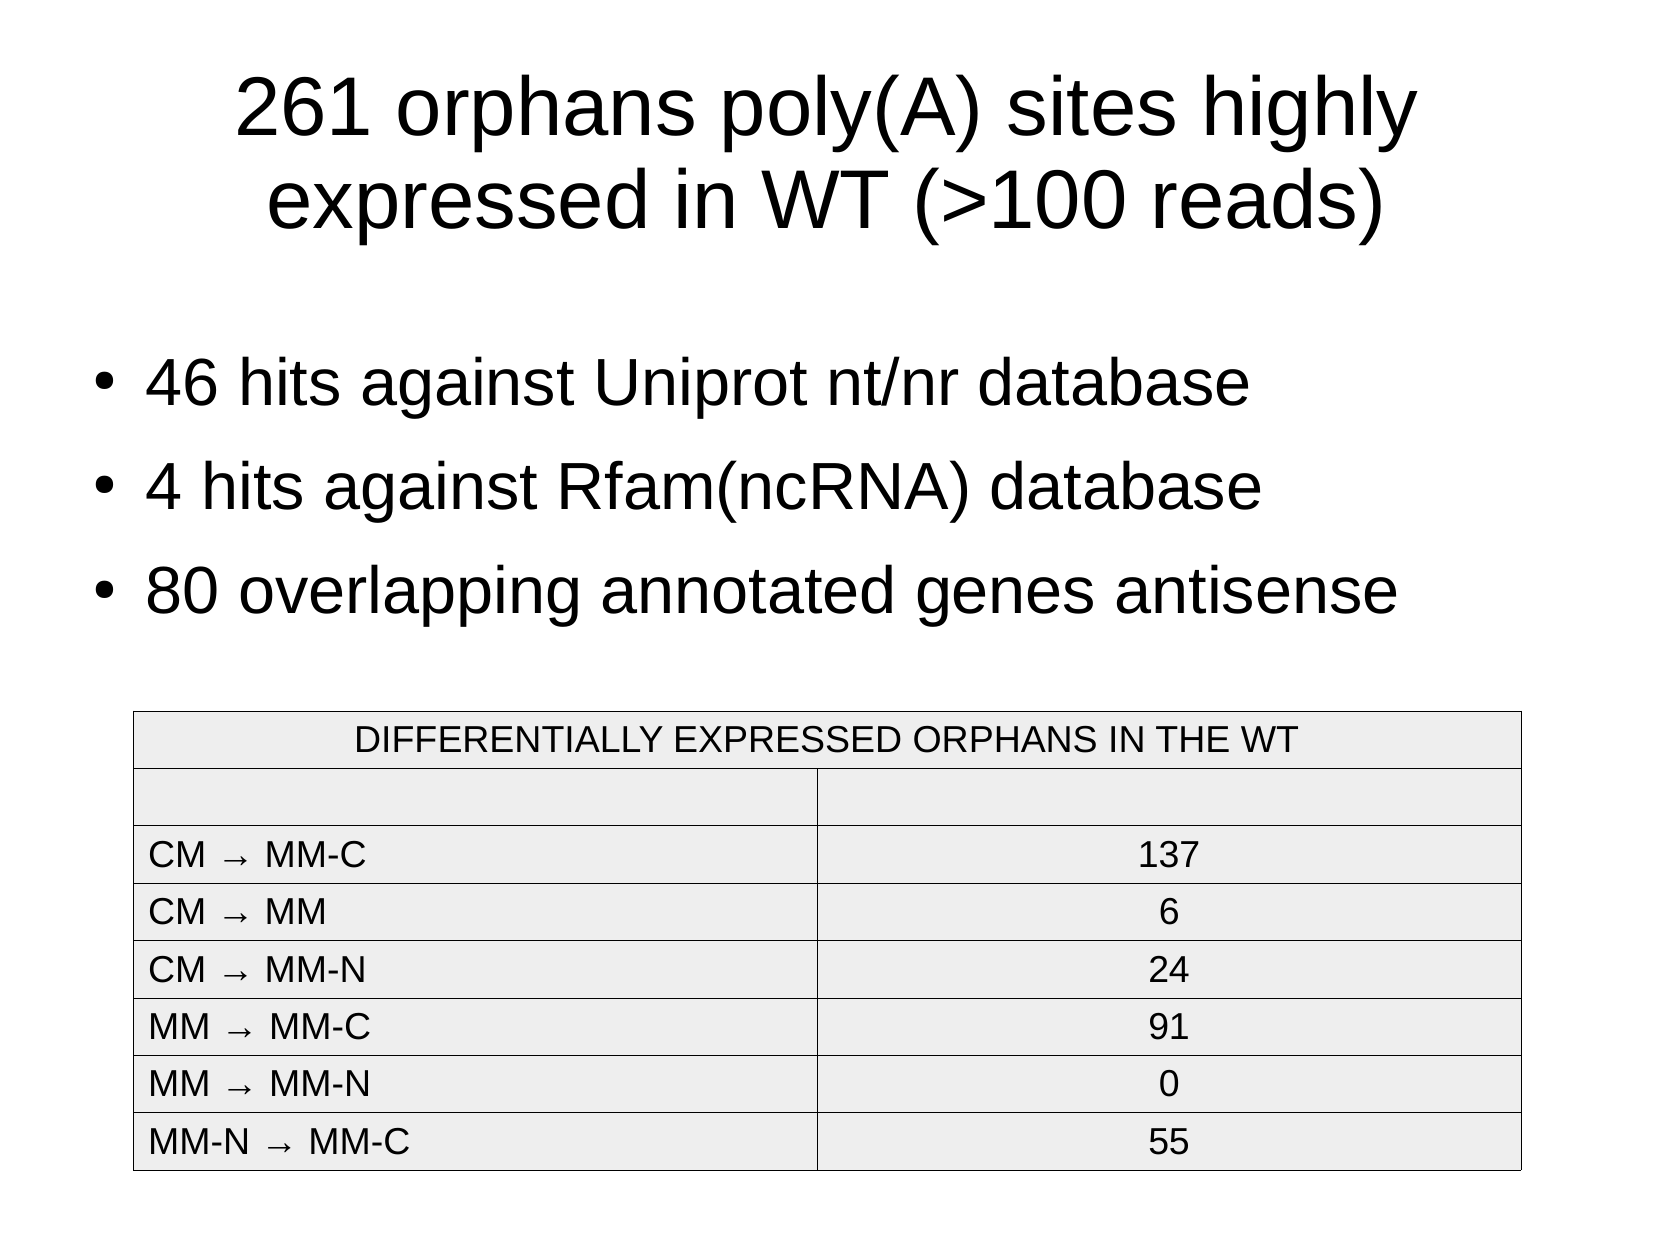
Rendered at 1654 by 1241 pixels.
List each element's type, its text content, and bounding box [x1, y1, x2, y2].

list 46 hits against Uniprot nt/nr database 4 hits against Rfam(ncRNA) database 80 overlapping annotated genes antisense [75, 345, 1564, 630]
table_cell 91 [818, 999, 1521, 1055]
table_cell 6 [818, 884, 1521, 940]
table_cell 24 [818, 941, 1521, 998]
title 261 orphans poly(A) sites highly expressed in WT (>100 reads) [82, 49, 1571, 257]
table_cell MM → MM-N [134, 1056, 817, 1112]
table_cell MM → MM-C [134, 999, 817, 1055]
table_cell [134, 769, 817, 825]
table_cell [818, 769, 1521, 825]
table_cell CM → MM-N [134, 941, 817, 998]
table_header DIFFERENTIALLY EXPRESSED ORPHANS IN THE WT [134, 712, 1521, 768]
table_cell MM-N → MM-C [134, 1113, 817, 1170]
table_cell CM → MM [134, 884, 817, 940]
table_cell 0 [818, 1056, 1521, 1112]
table_cell 55 [818, 1113, 1521, 1170]
table_cell CM → MM-C [134, 826, 817, 883]
table_cell 137 [818, 826, 1521, 883]
